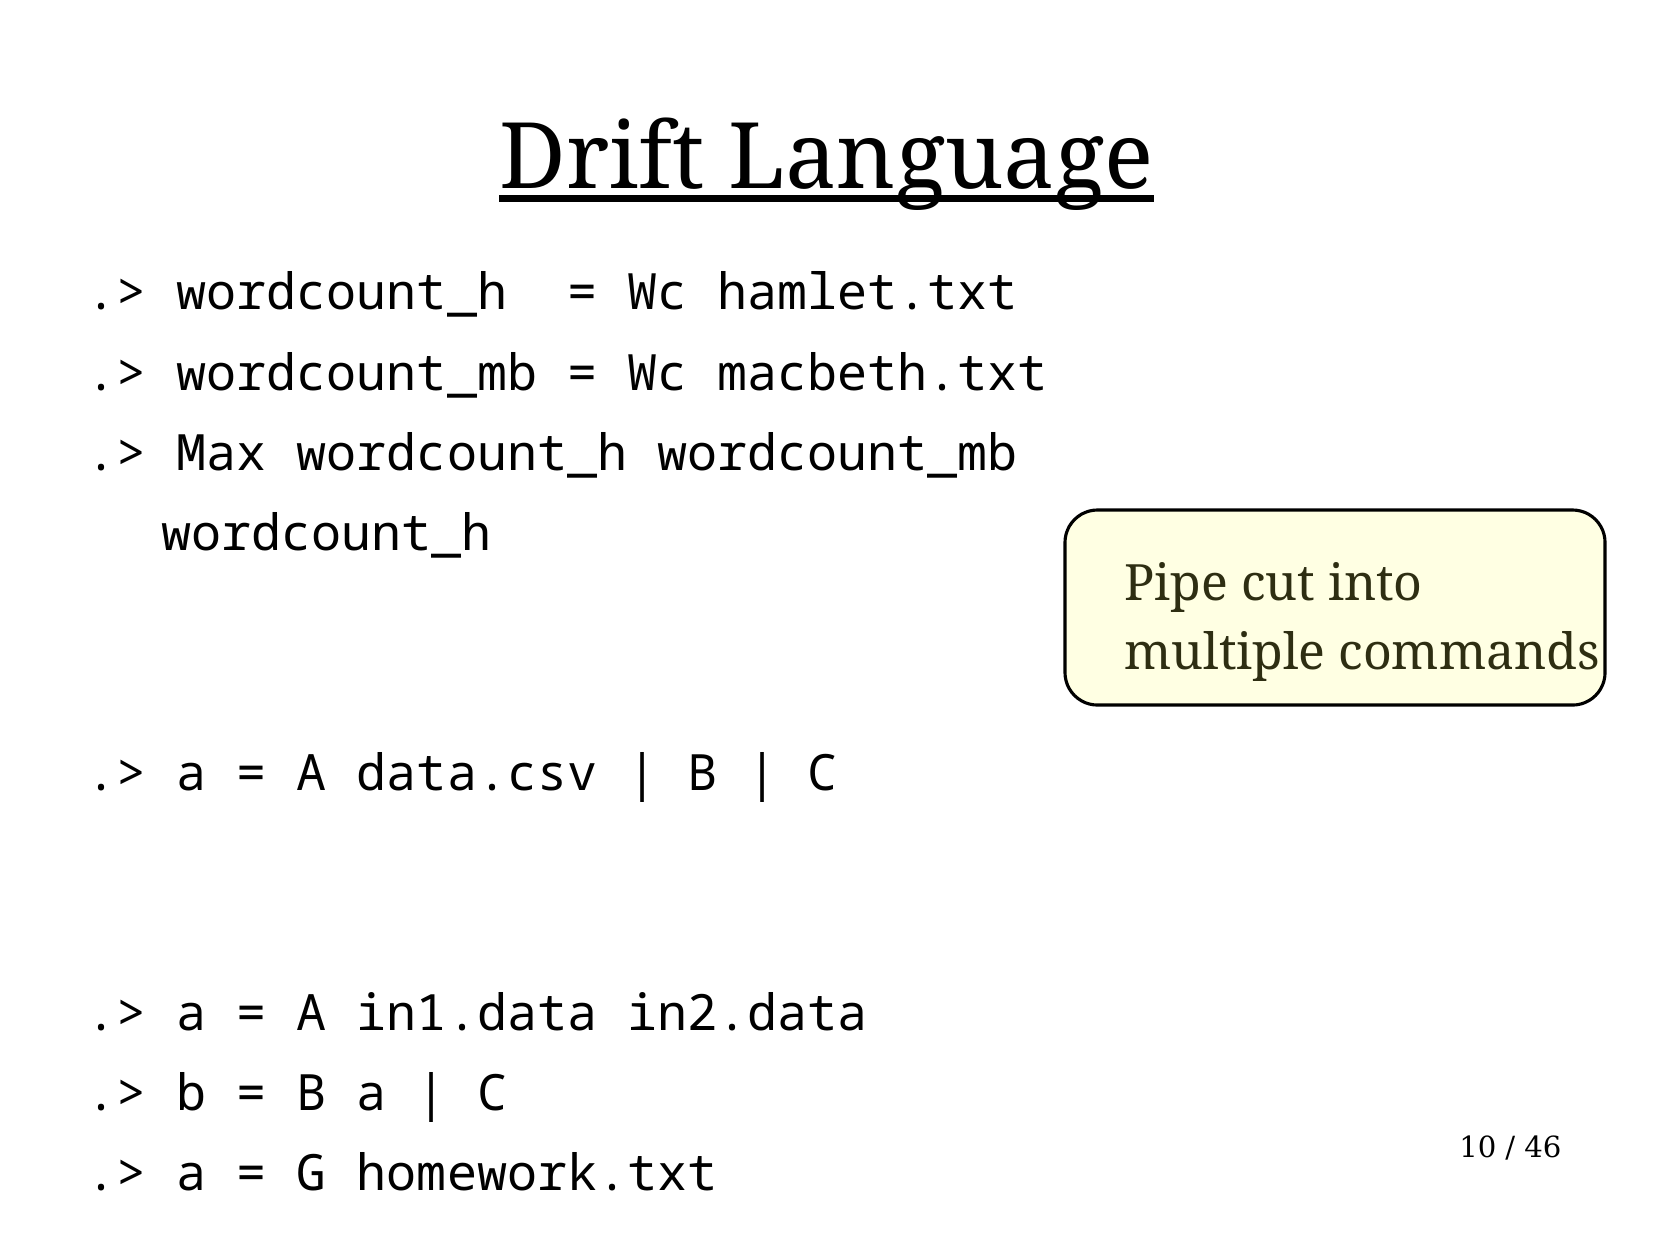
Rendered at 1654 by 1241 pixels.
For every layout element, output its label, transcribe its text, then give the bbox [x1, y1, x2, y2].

subtitle .> wordcount_h = Wc hamlet.txt .> wordcount_mb = Wc macbeth.txt .> Max wordcount_h wordcount_mb wordcount_h .> a = A data.csv | B | C .> a = A in1.data in2.data .> b = B a | C .> a = G homework.txt [86, 256, 1576, 1241]
title Drift Language [82, 49, 1571, 257]
text_box [1065, 510, 1606, 706]
